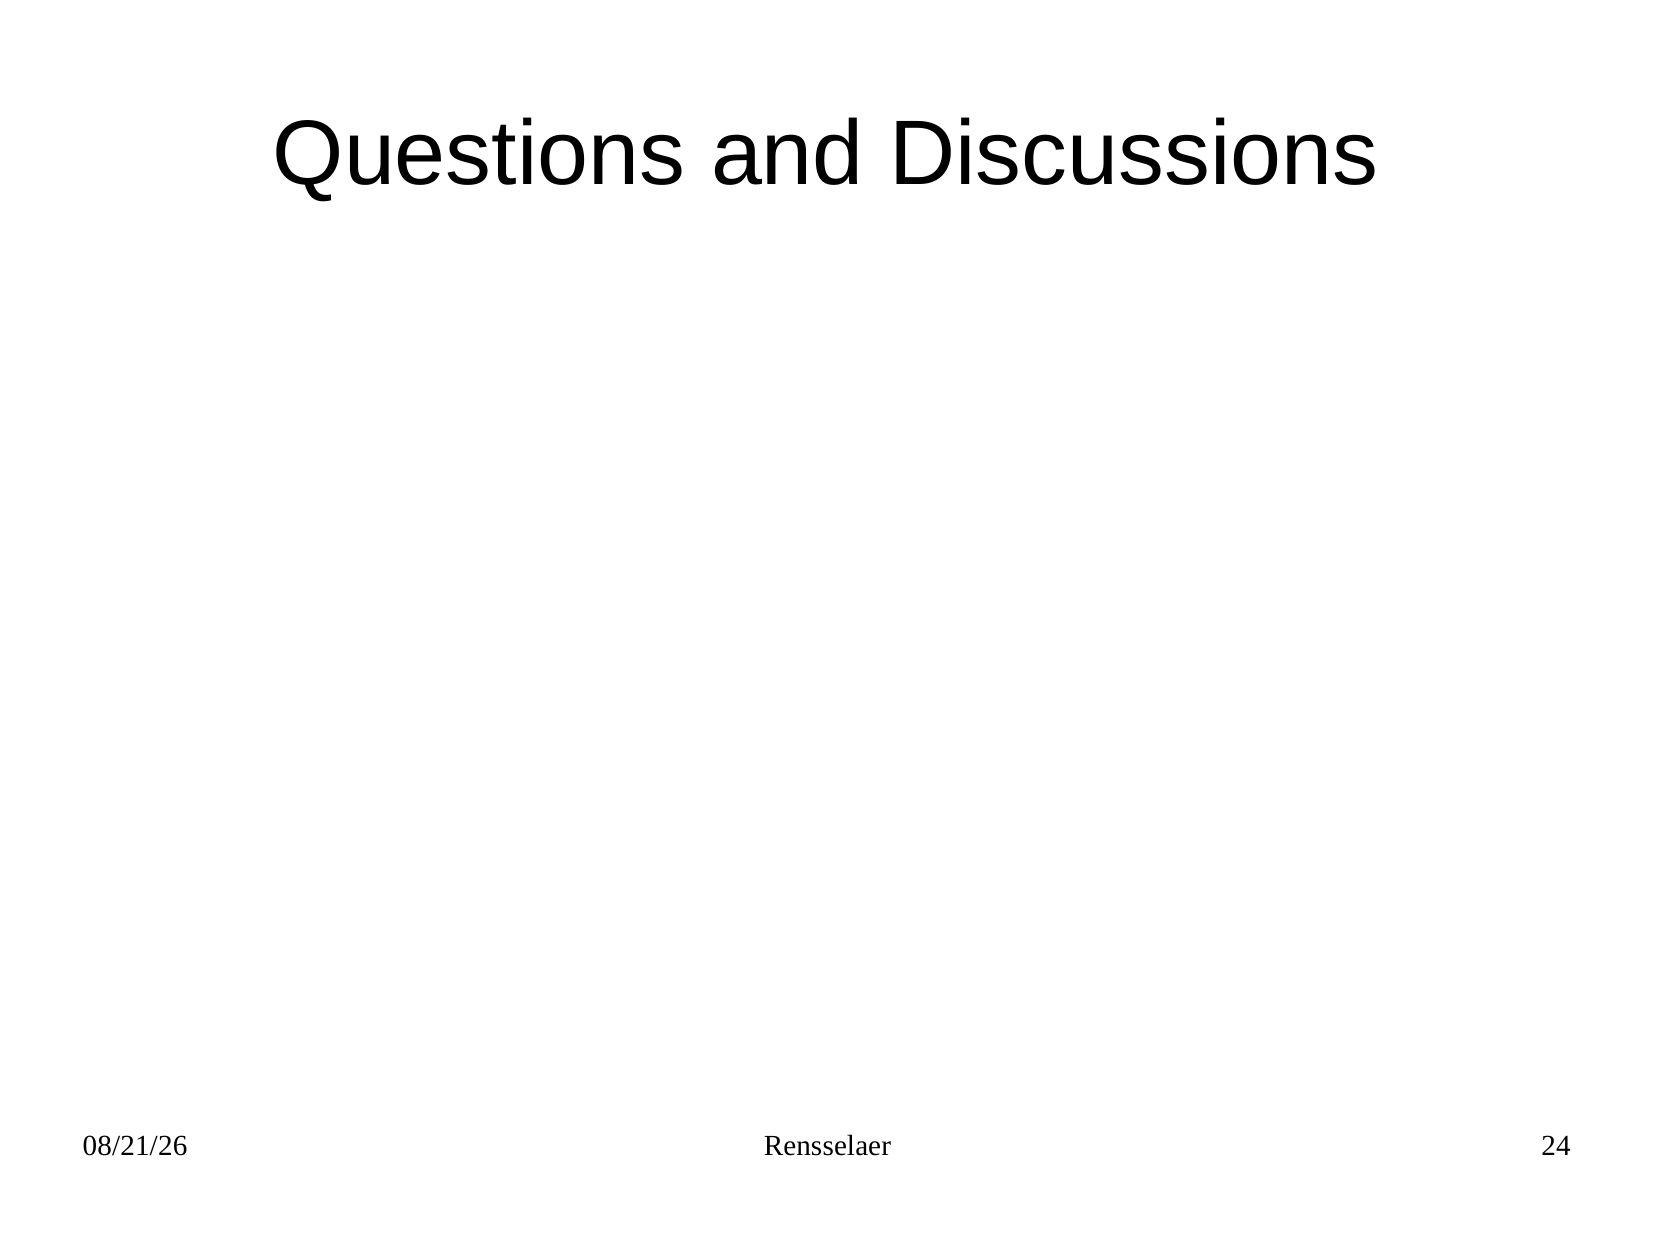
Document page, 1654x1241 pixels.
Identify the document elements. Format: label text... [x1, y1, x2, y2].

title Questions and Discussions [82, 49, 1571, 257]
